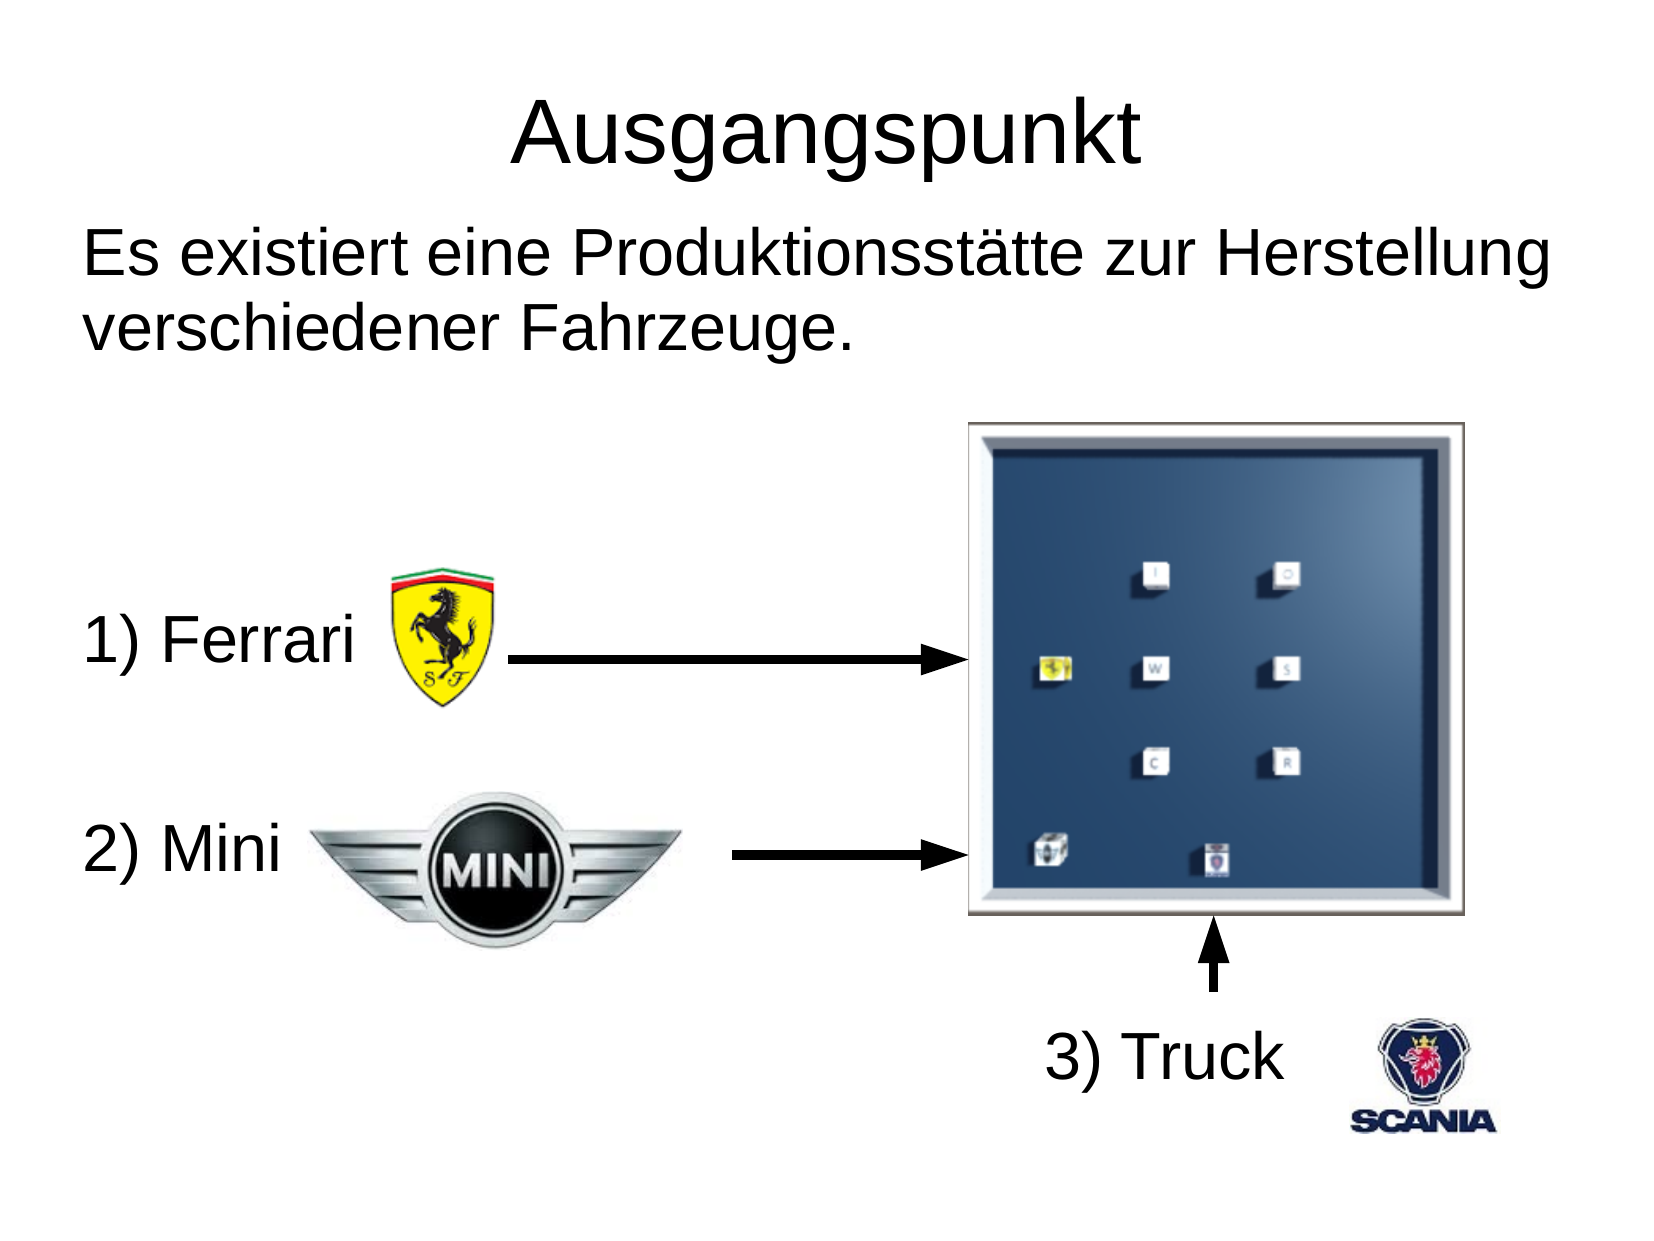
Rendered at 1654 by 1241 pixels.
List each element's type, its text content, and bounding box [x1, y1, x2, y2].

picture [307, 791, 683, 951]
picture [968, 422, 1465, 916]
list Es existiert eine Produktionsstätte zur Herstellung verschiedener Fahrzeuge. 1) Ferrari 2) Mini 3) Truck [82, 214, 1571, 1193]
picture [1349, 1017, 1501, 1134]
title Ausgangspunkt [82, 49, 1571, 214]
picture [389, 566, 497, 710]
